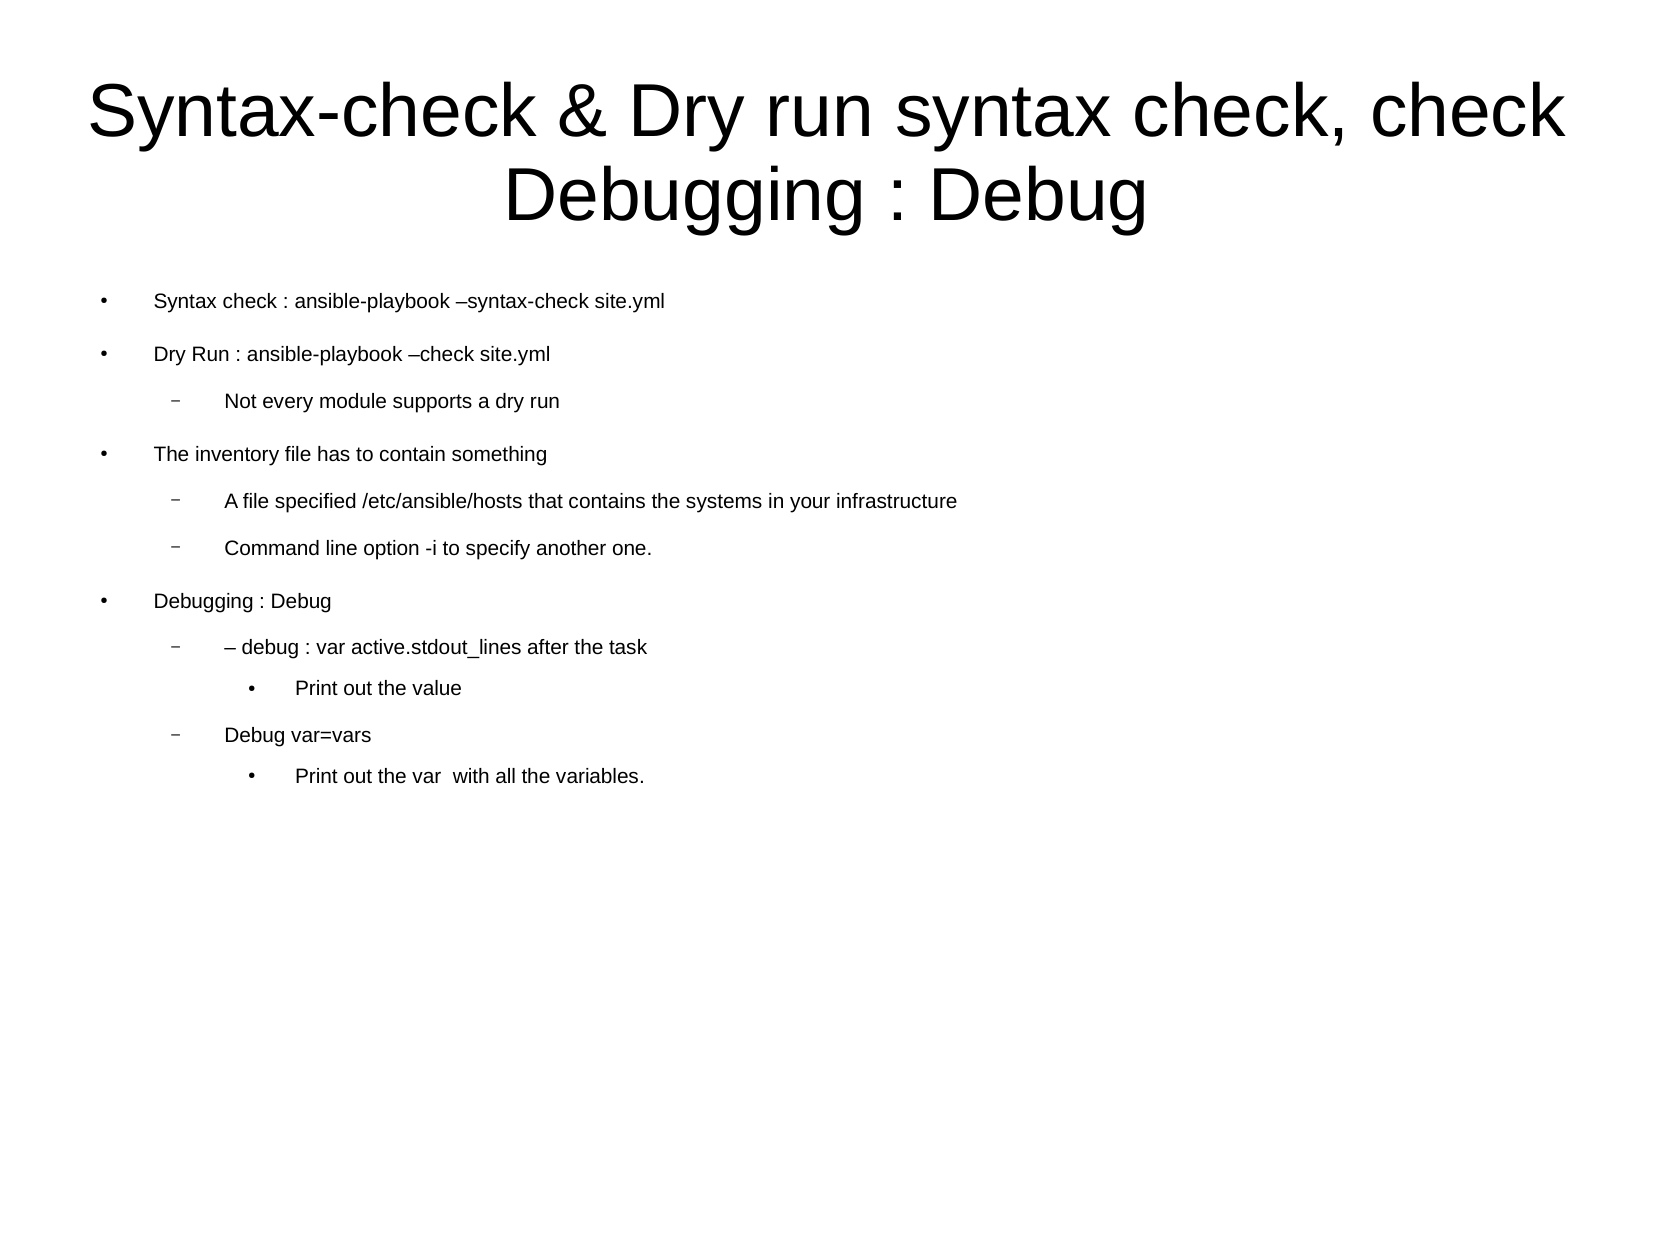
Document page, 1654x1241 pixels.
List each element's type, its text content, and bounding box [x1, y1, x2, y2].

title Syntax-check & Dry run syntax check, check Debugging : Debug [82, 49, 1571, 257]
list Syntax check : ansible-playbook –syntax-check site.yml Dry Run : ansible-playbook –check site.yml Not every module supports a dry run The inventory file has to contain something A file specified /etc/ansible/hosts that contains the systems in your infrastructure Command line option -i to specify another one. Debugging : Debug – debug : var active.stdout_lines after the task Print out the value Debug var=vars Print out the var with all the variables. [82, 290, 1571, 1010]
